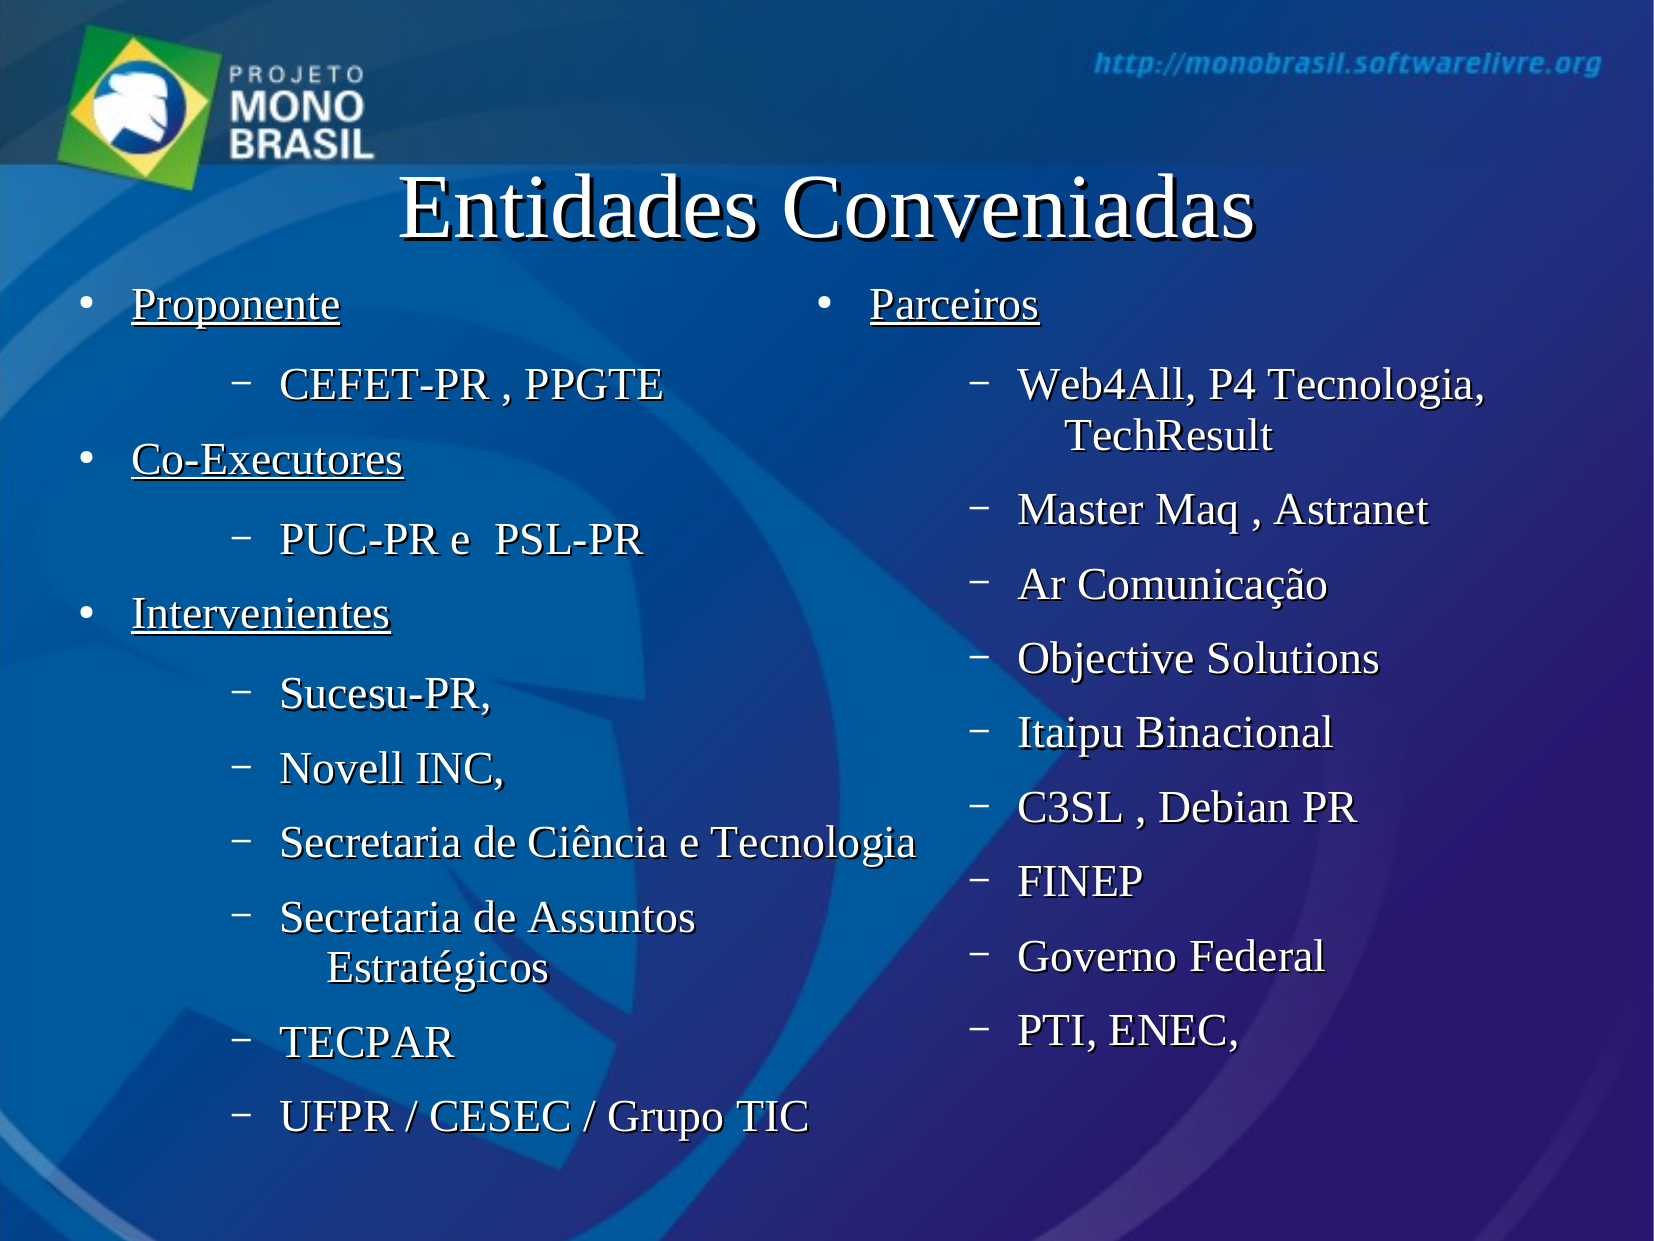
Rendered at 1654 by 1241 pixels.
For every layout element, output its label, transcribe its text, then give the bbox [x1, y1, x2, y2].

list Proponente CEFET-PR , PPGTE Co-Executores PUC-PR e PSL-PR Intervenientes Sucesu-PR, Novell INC, Secretaria de Ciência e Tecnologia Secretaria de Assuntos Estratégicos TECPAR UFPR / CESEC / Grupo TIC [42, 278, 781, 1241]
picture [0, 0, 1654, 1241]
title Entidades Conveniadas [121, 102, 1534, 278]
list Parceiros Web4All, P4 Tecnologia, TechResult Master Maq , Astranet Ar Comunicação Objective Solutions Itaipu Binacional C3SL , Debian PR FINEP Governo Federal PTI, ENEC, [781, 278, 1654, 1241]
